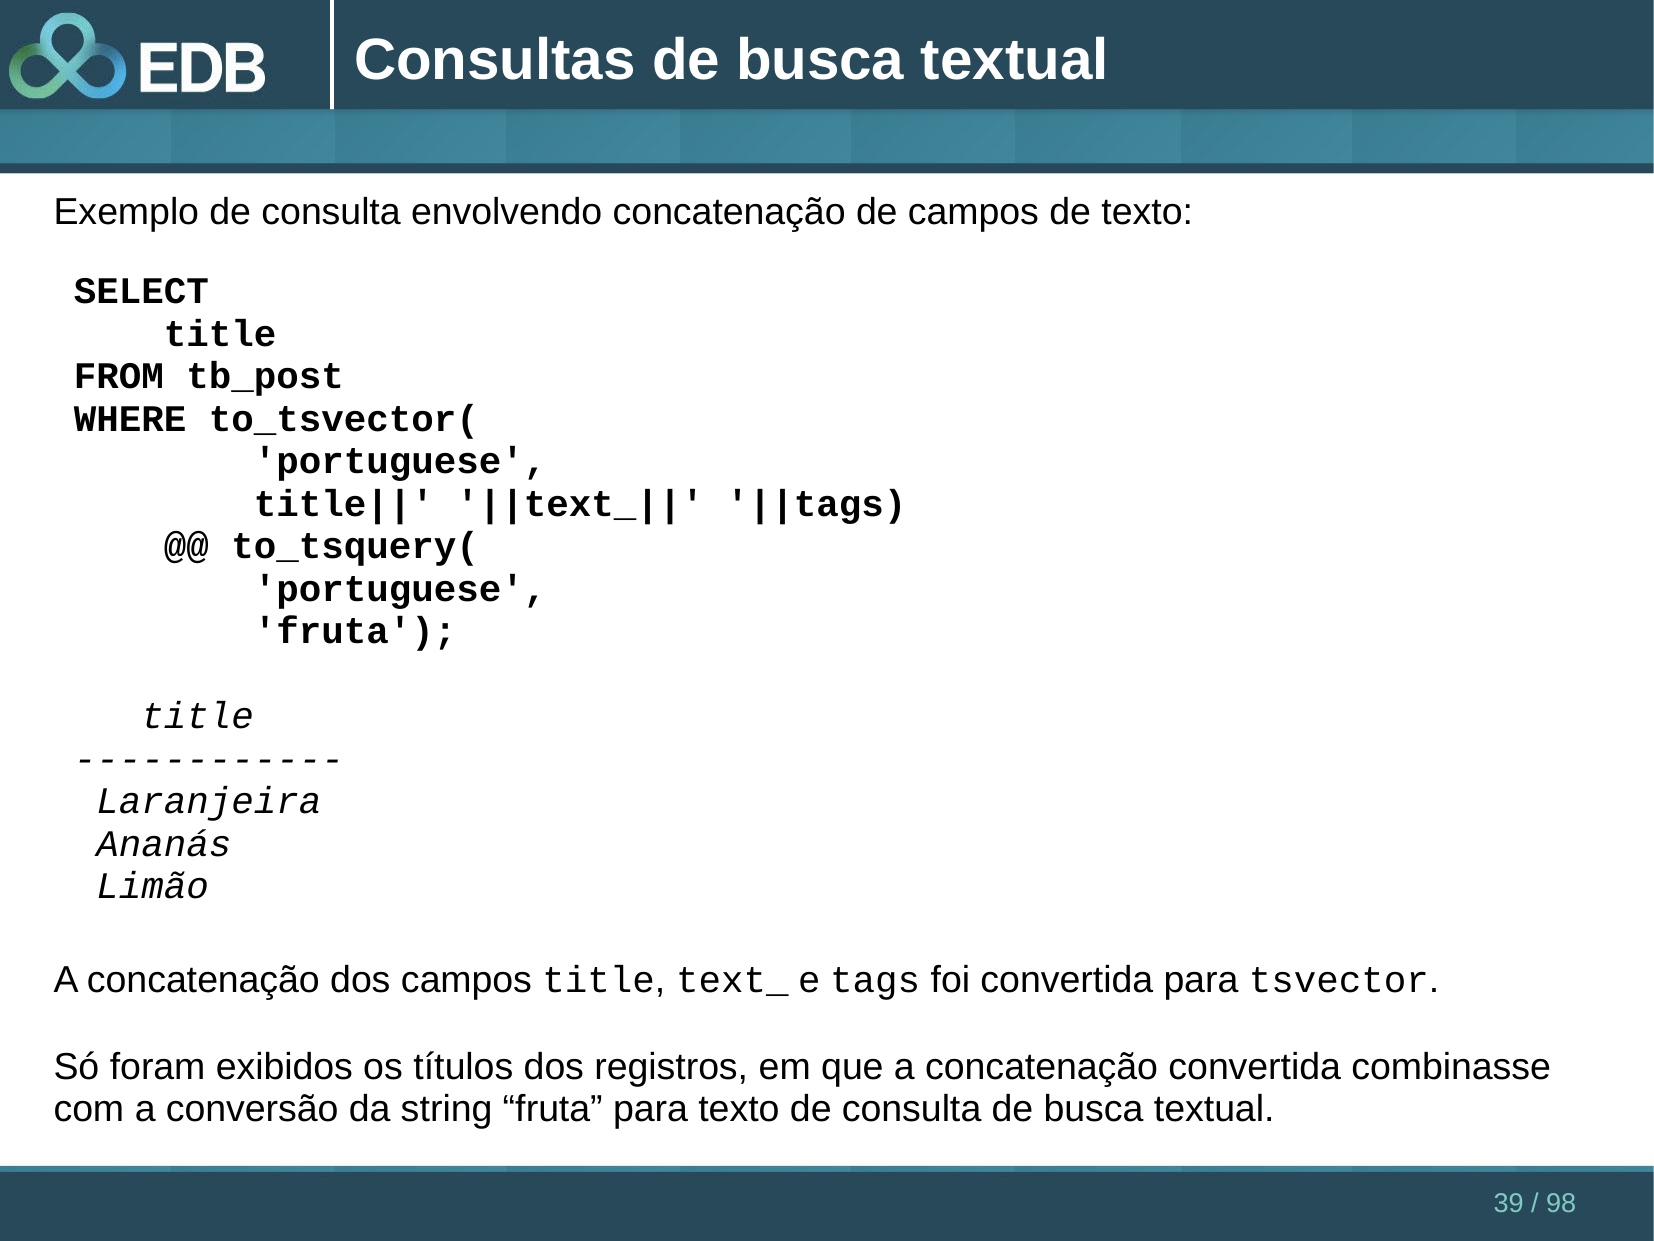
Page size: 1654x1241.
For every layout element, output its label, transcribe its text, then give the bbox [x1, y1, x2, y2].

text_box Exemplo de consulta envolvendo concatenação de campos de texto: [38, 183, 1211, 240]
text_box SELECT title FROM tb_post WHERE to_tsvector( 'portuguese', title||' '||text_||' '||tags) @@ to_tsquery( 'portuguese', 'fruta'); title ------------ Laranjeira Ananás Limão [59, 265, 1418, 918]
title Consultas de busca textual [354, 0, 1625, 125]
text_box A concatenação dos campos title, text_ e tags foi convertida para tsvector. Só foram exibidos os títulos dos registros, em que a concatenação convertida combinasse com a conversão da string “fruta” para texto de consulta de busca textual. [38, 950, 1595, 1137]
picture [0, 0, 1654, 1241]
